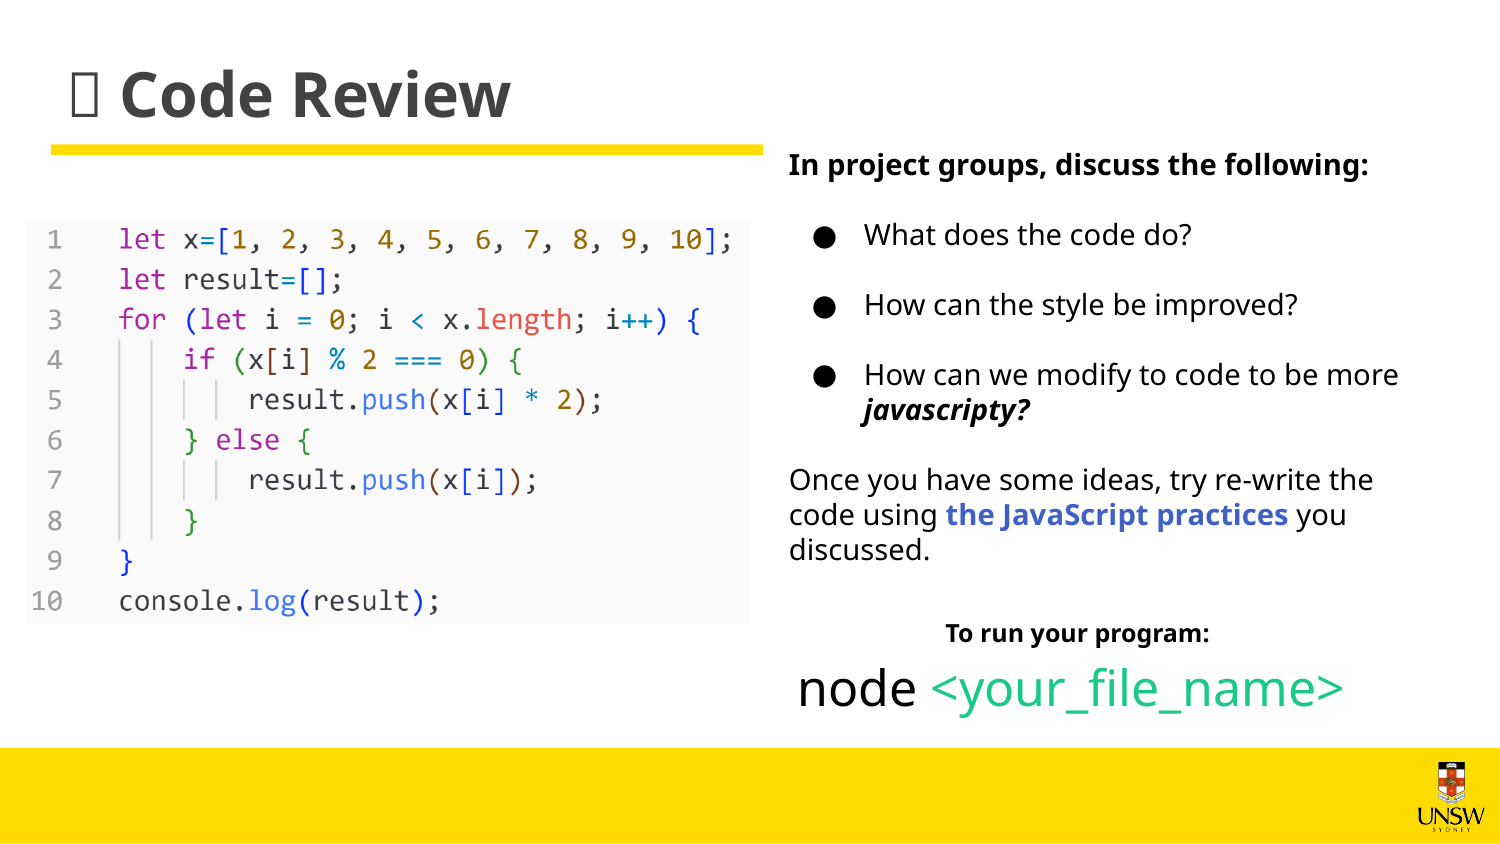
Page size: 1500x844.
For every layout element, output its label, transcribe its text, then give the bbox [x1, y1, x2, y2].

text_box To run your program: node <your_file_name> [655, 598, 1500, 732]
picture [1418, 762, 1485, 832]
text_box In project groups, discuss the following: What does the code do? How can the style be improved? How can we modify to code to be more javascripty? Once you have some ideas, try re-write the code using the JavaScript practices you discussed. [773, 131, 1449, 581]
text_box 🧠 Code Review [51, 24, 1449, 145]
picture [26, 220, 750, 624]
text_box [51, 144, 764, 156]
